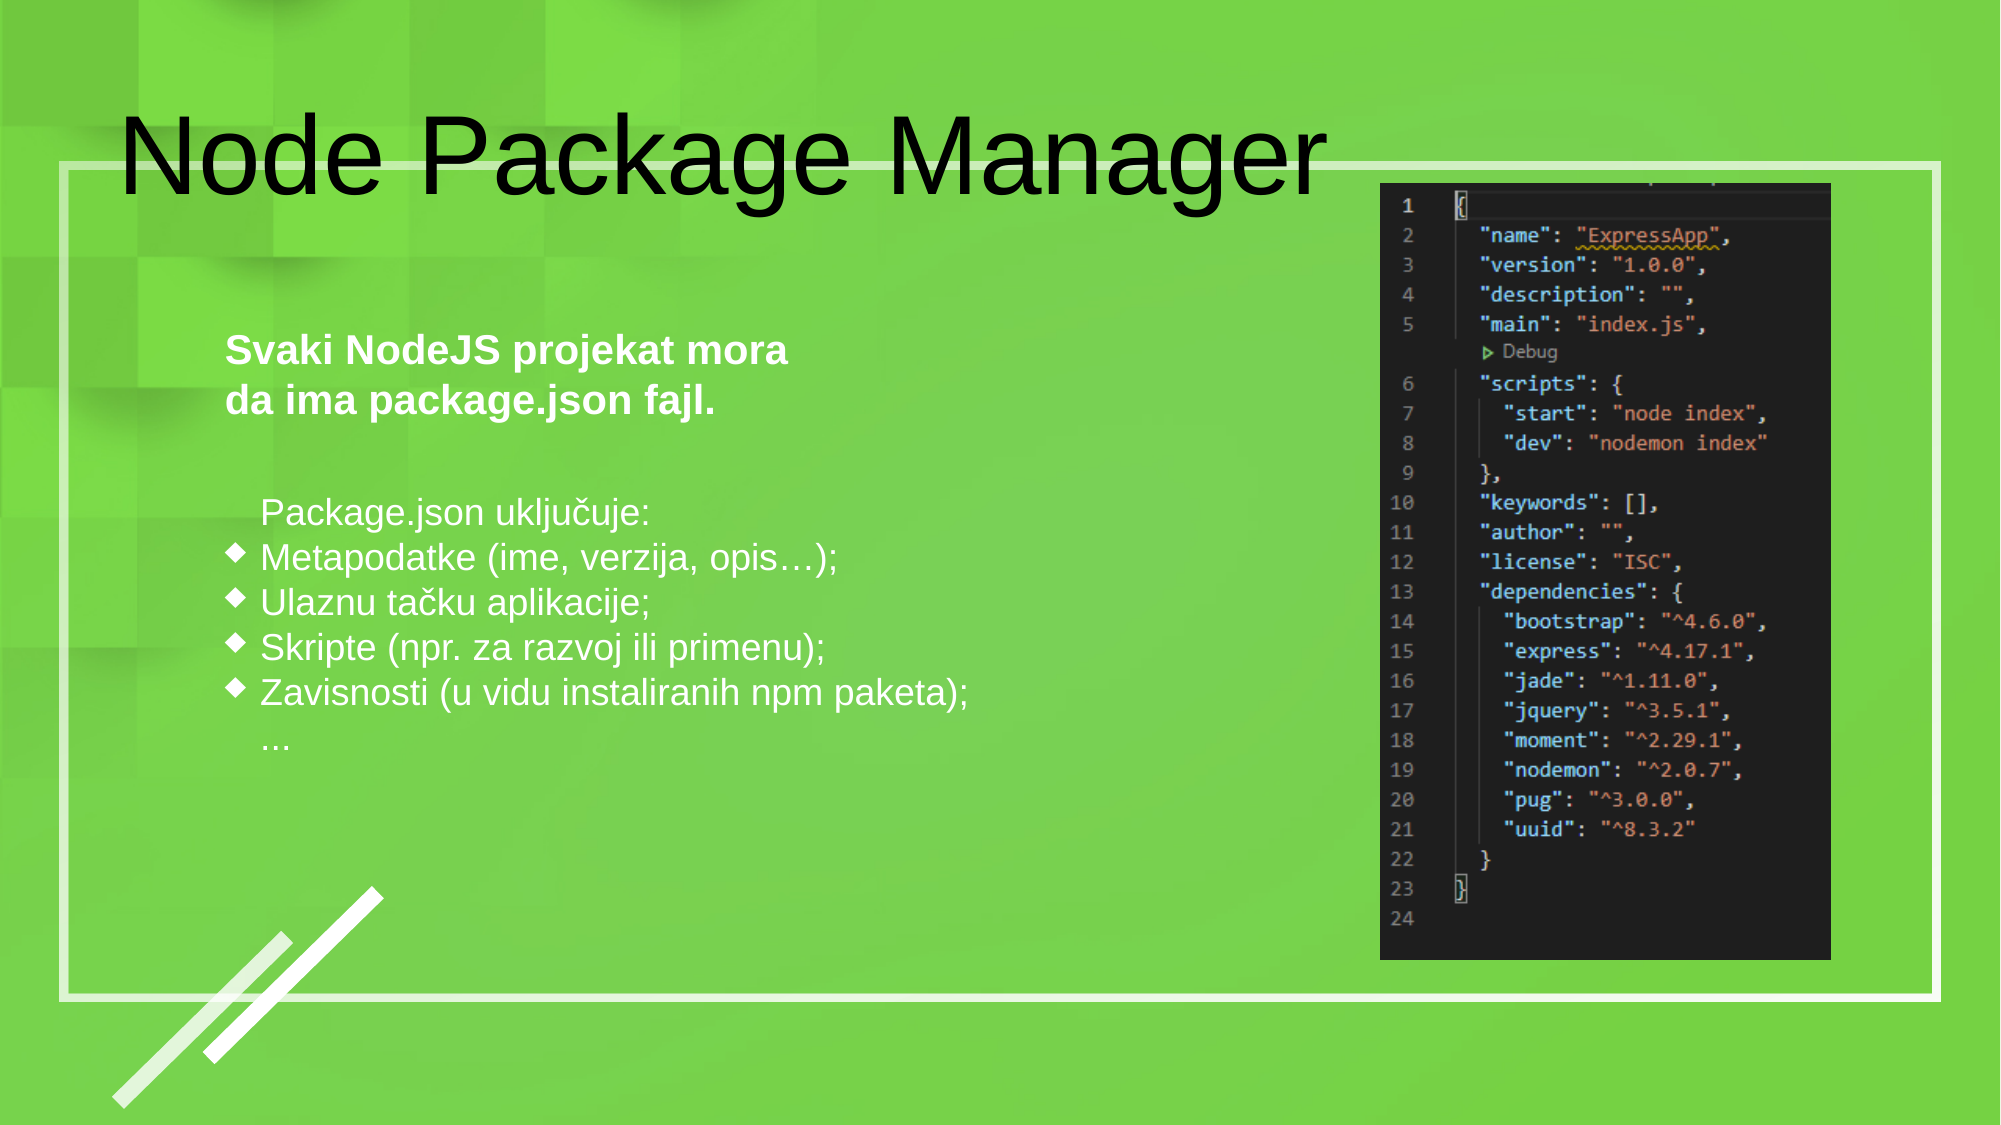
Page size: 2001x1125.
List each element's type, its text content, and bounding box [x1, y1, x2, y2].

text_box [59, 161, 1941, 1109]
text_box Node Package Manager [102, 74, 1351, 225]
picture [0, 0, 2001, 1125]
text_box Package.json uključuje: Metapodatke (ime, verzija, opis…); Ulaznu tačku aplikacije; Skripte (npr. za razvoj ili primenu); Zavisnosti (u vidu instaliranih npm paketa); ... [209, 480, 1128, 856]
text_box Svaki NodeJS projekat mora da ima package.json fajl. [209, 315, 1083, 431]
